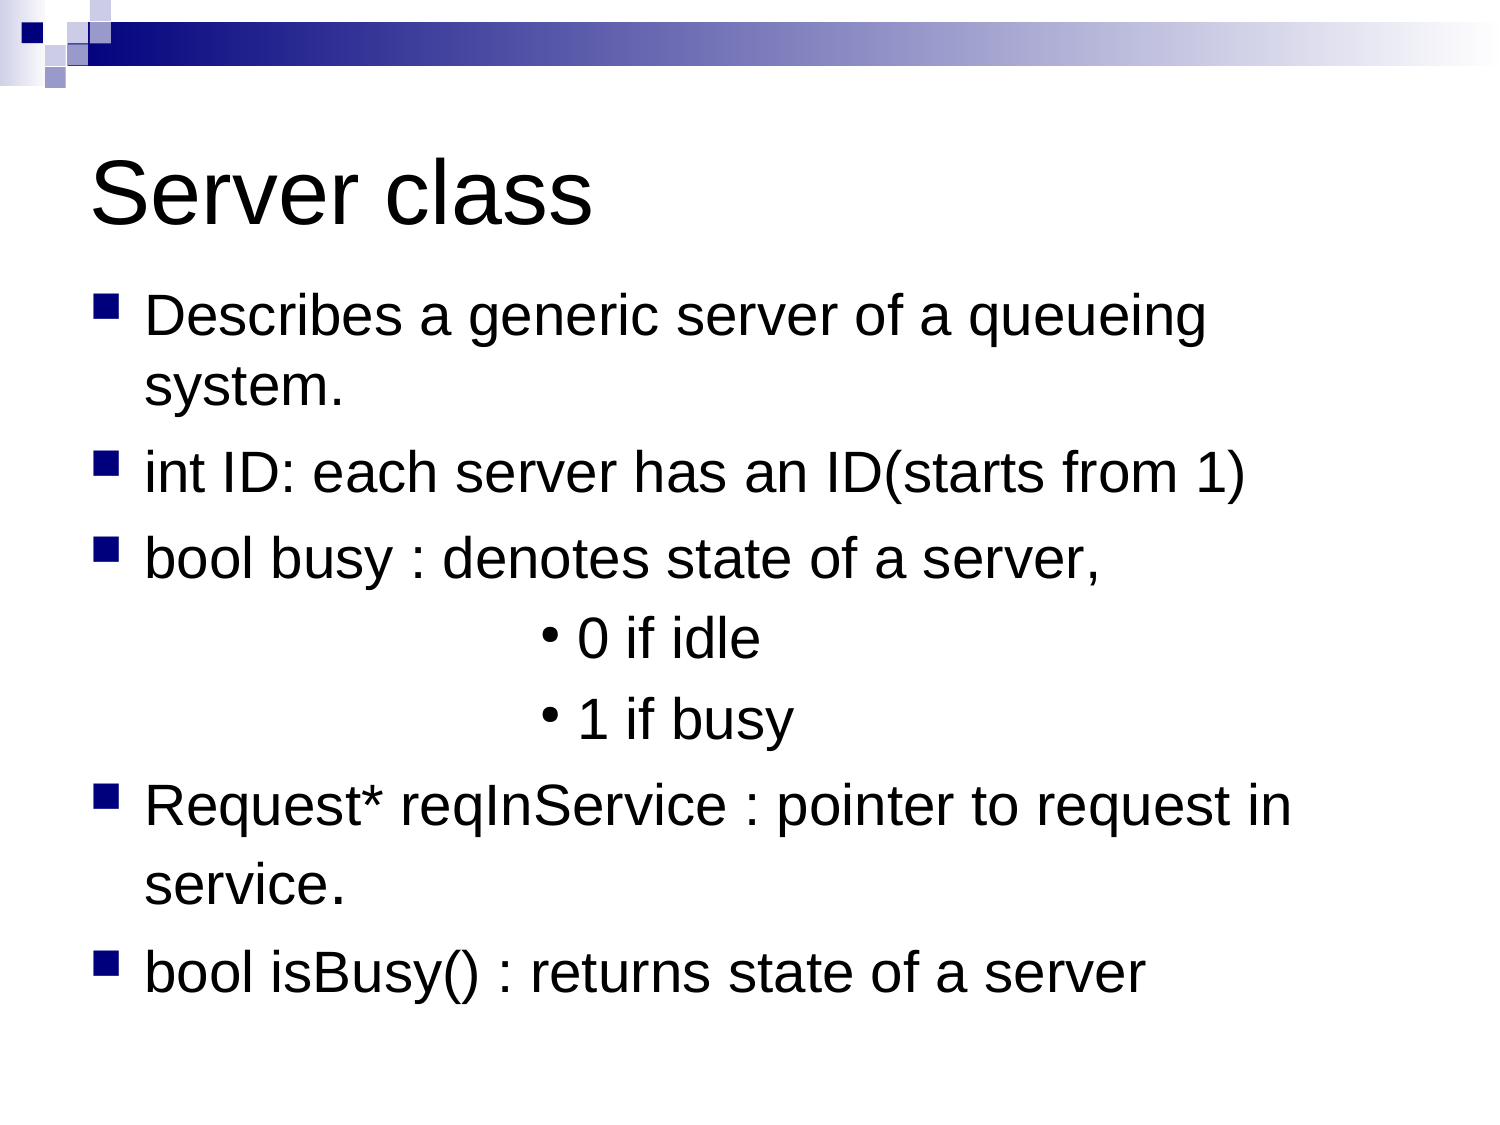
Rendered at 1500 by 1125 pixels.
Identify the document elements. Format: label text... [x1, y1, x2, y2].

title Server class [75, 75, 1426, 270]
list Describes a generic server of a queueing system. int ID: each server has an ID(starts from 1) bool busy : denotes state of a server, 0 if idle 1 if busy Request* reqInService : pointer to request in service. bool isBusy() : returns state of a server [75, 270, 1426, 1013]
